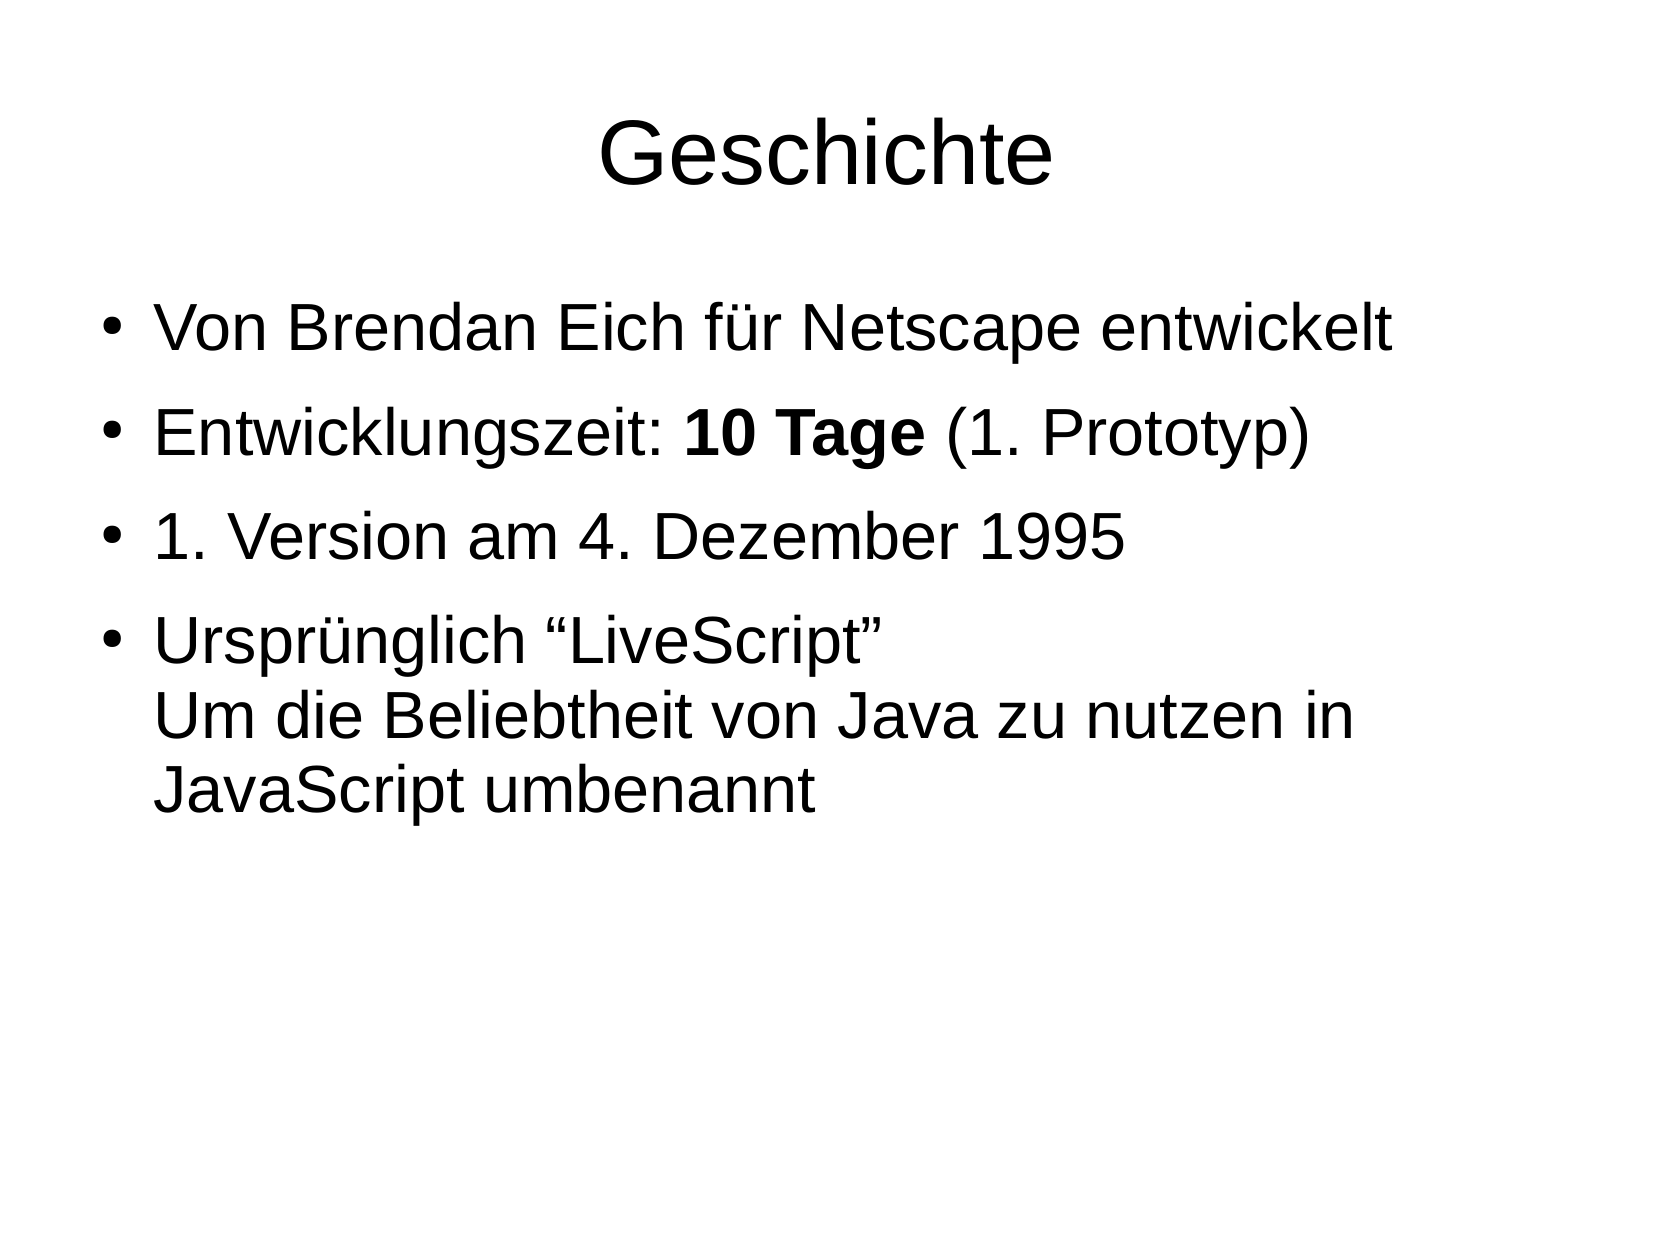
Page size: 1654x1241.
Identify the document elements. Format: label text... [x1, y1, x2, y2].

title Geschichte [82, 49, 1571, 257]
list Von Brendan Eich für Netscape entwickelt Entwicklungszeit: 10 Tage (1. Prototyp) 1. Version am 4. Dezember 1995 Ursprünglich “LiveScript” Um die Beliebtheit von Java zu nutzen in JavaScript umbenannt [82, 290, 1571, 1109]
